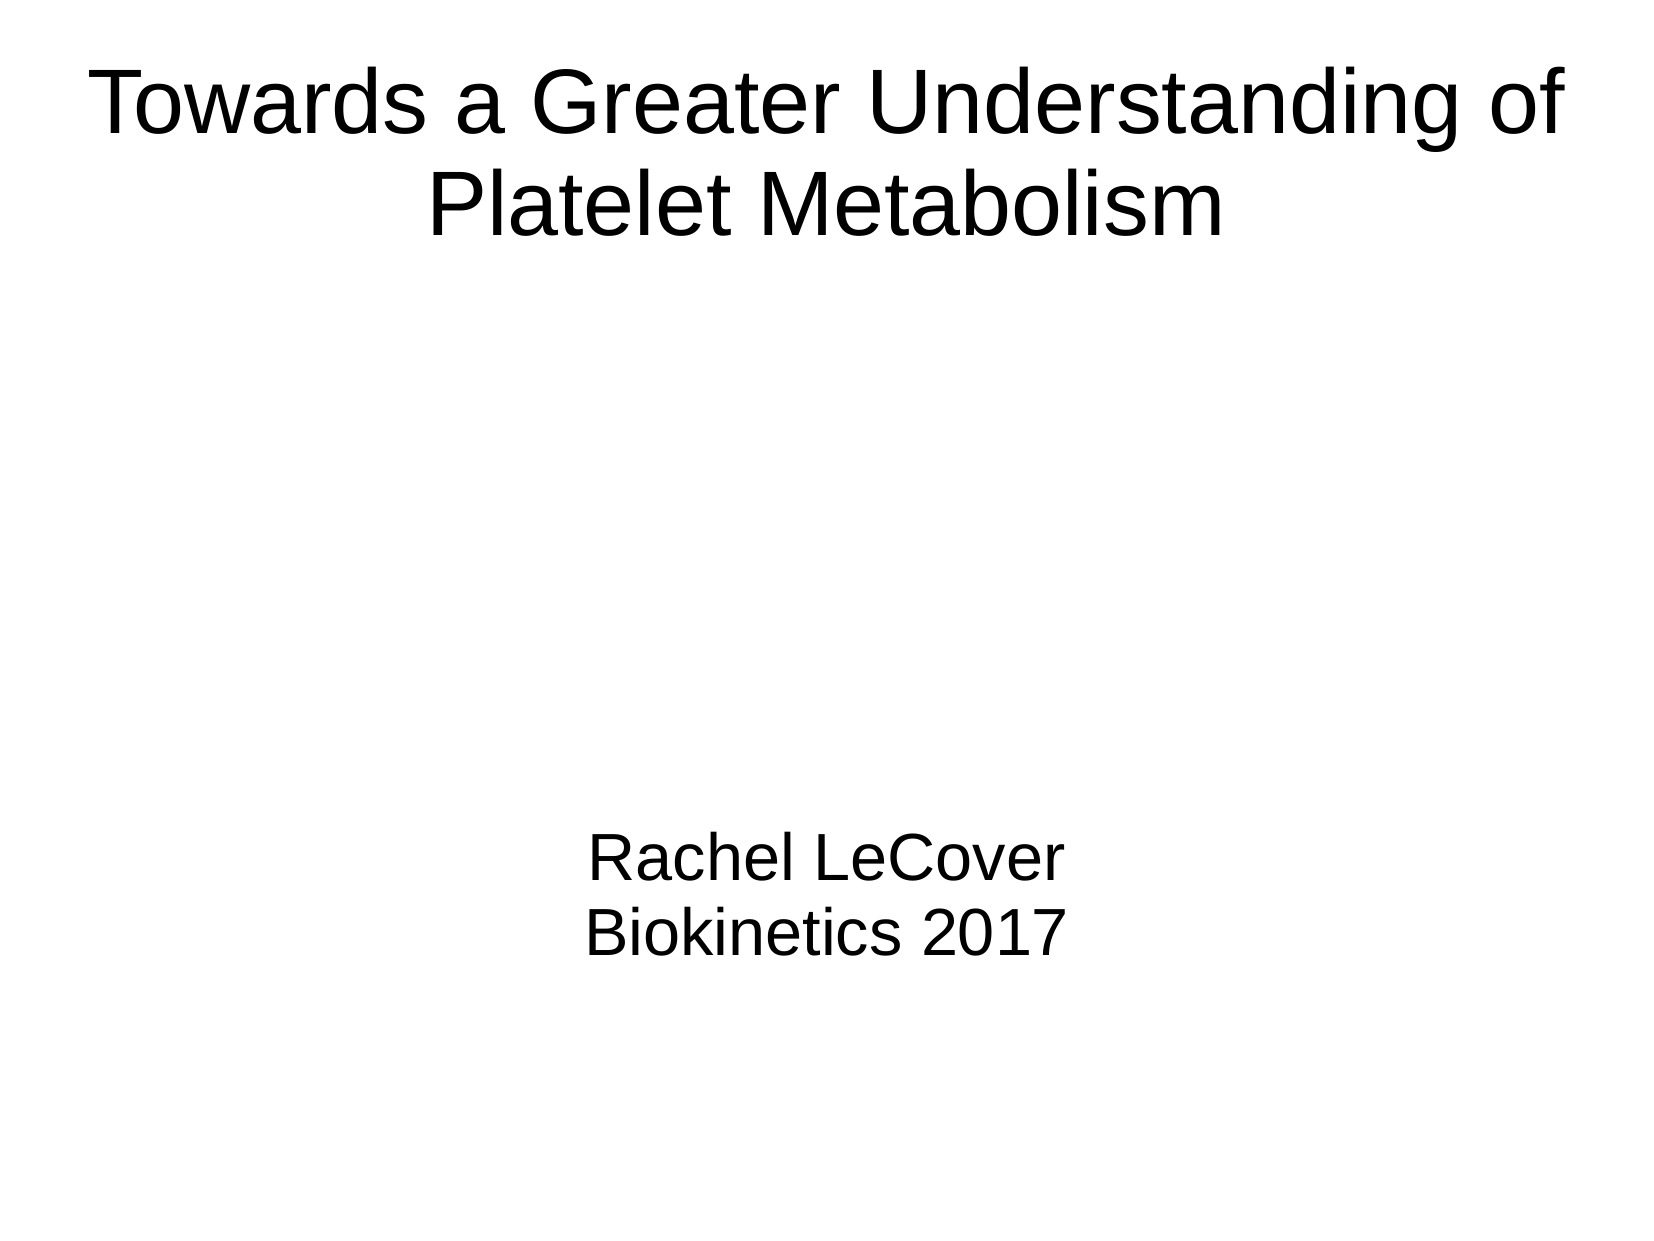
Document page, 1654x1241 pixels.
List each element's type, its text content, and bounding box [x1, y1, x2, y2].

title Towards a Greater Understanding of Platelet Metabolism [82, 49, 1571, 257]
subtitle Rachel LeCover Biokinetics 2017 [82, 780, 1571, 1010]
